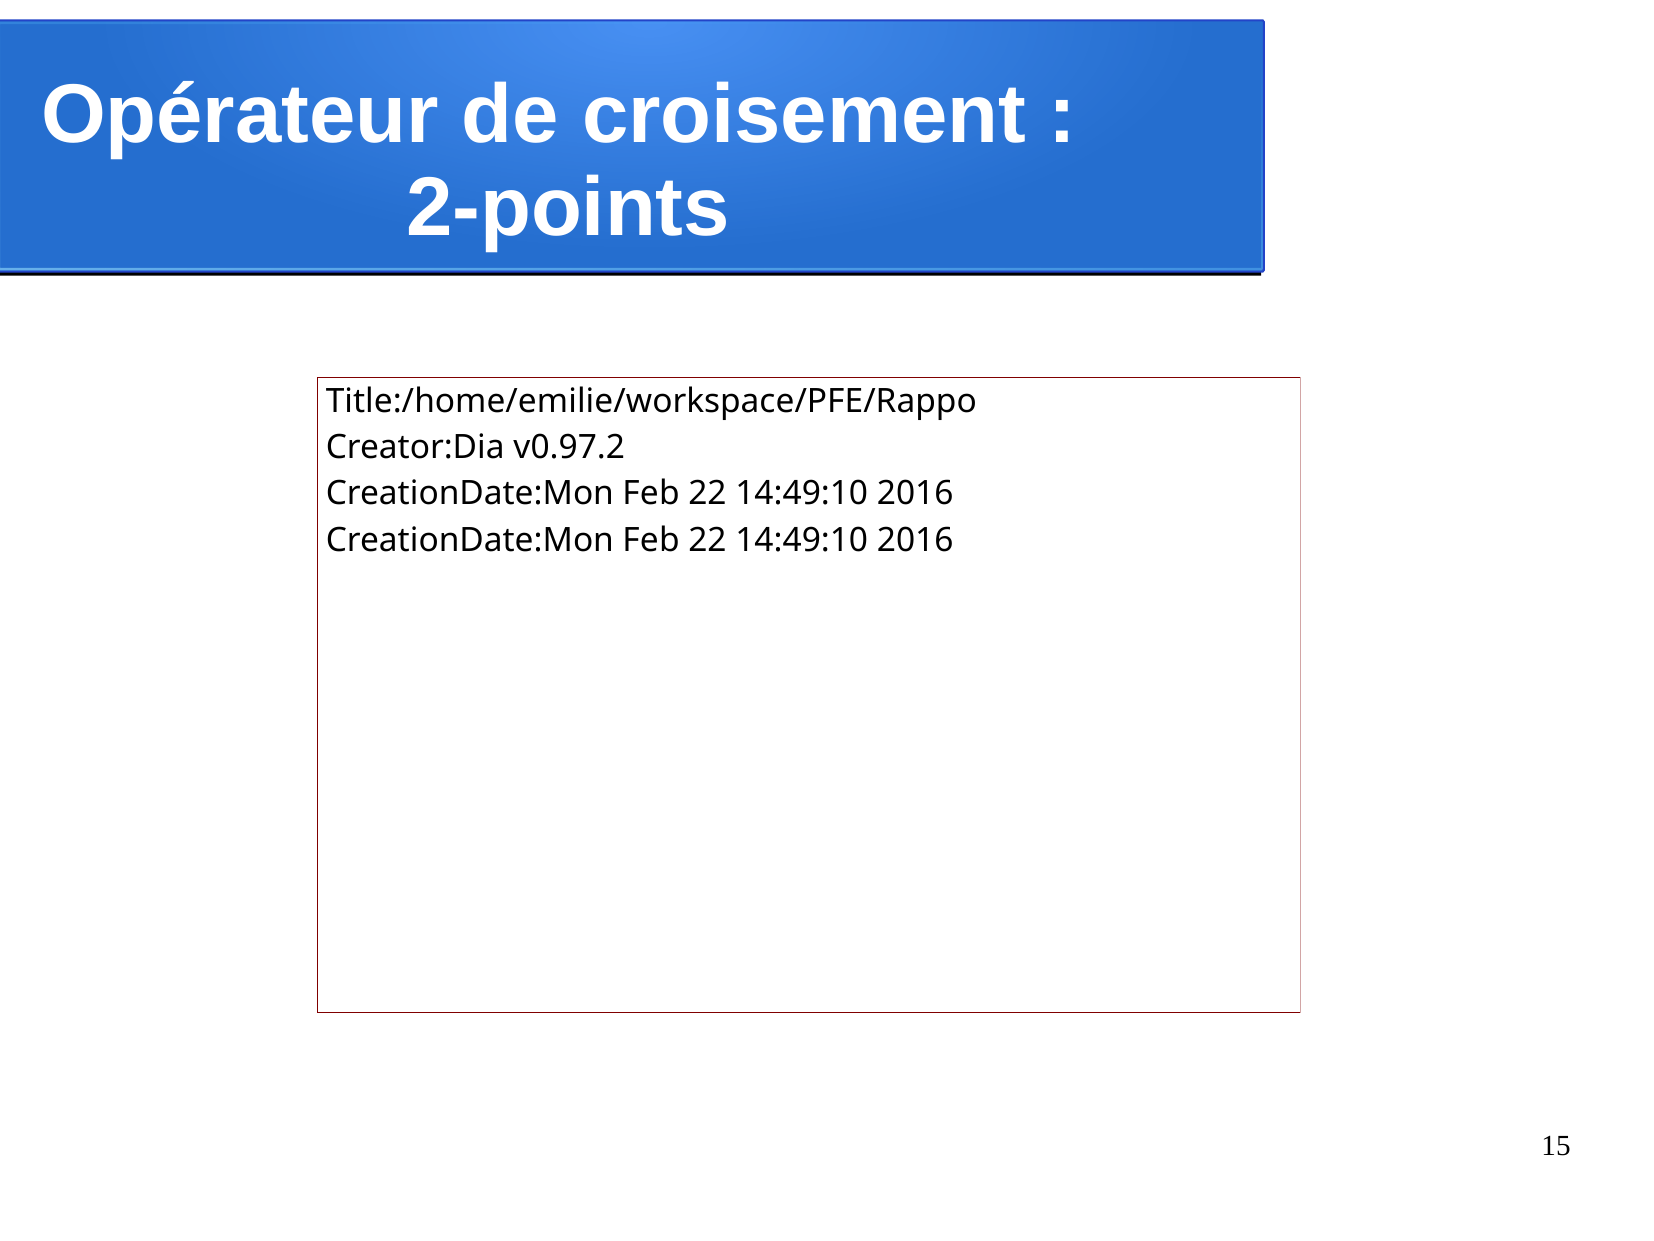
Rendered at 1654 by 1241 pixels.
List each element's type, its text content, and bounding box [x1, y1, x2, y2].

picture [315, 375, 1301, 1013]
text_box Opérateur de croisement : 2-points [26, 60, 1111, 355]
